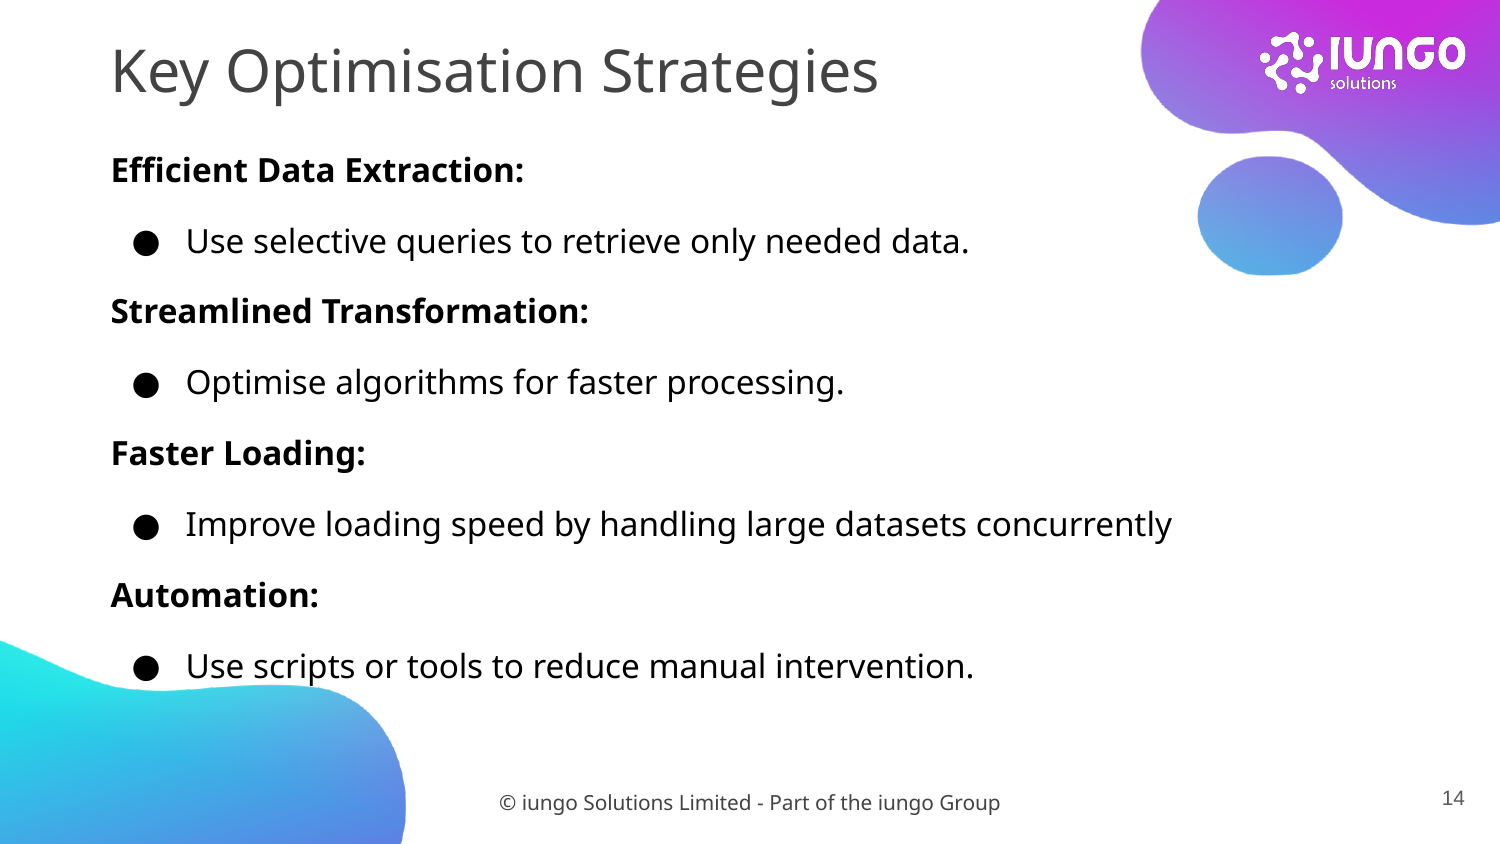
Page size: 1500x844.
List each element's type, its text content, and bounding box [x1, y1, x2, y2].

list Efficient Data Extraction: Use selective queries to retrieve only needed data. Streamlined Transformation: Optimise algorithms for faster processing. Faster Loading: Improve loading speed by handling large datasets concurrently Automation: Use scripts or tools to reduce manual intervention. [95, 127, 1390, 612]
picture [0, 0, 1500, 844]
slide_number <number> [1389, 764, 1480, 830]
title Key Optimisation Strategies [95, 18, 1124, 113]
